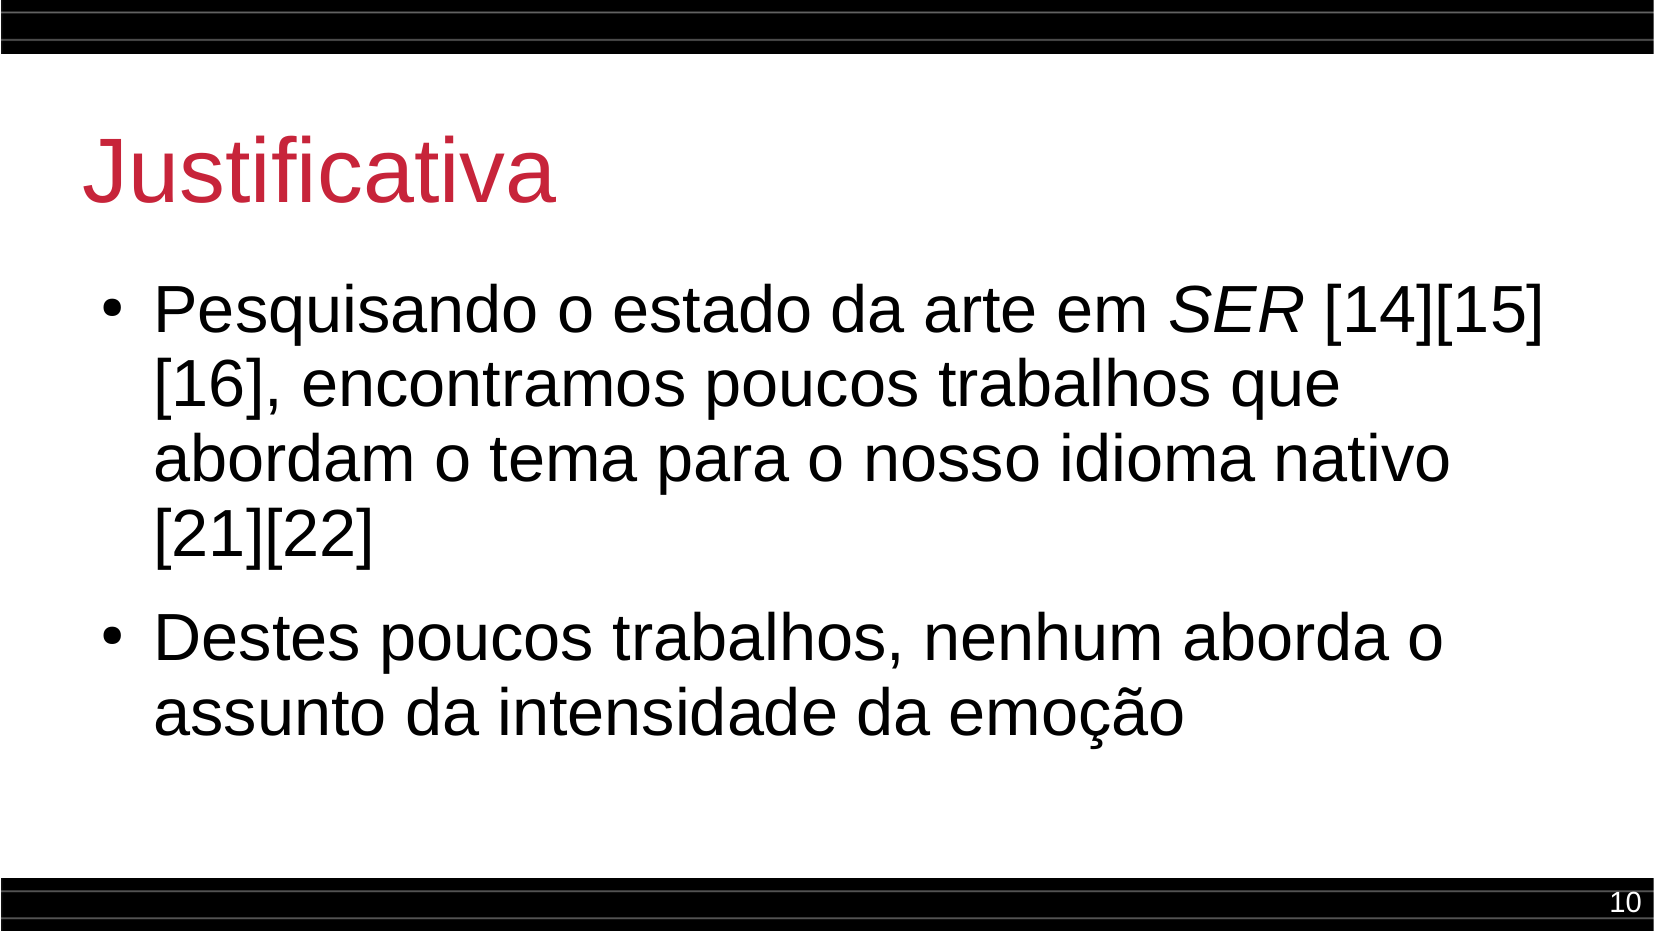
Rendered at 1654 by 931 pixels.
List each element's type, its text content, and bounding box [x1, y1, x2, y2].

title Justificativa [82, 92, 1571, 249]
picture [1, 878, 1654, 931]
list Pesquisando o estado da arte em SER [14][15][16], encontramos poucos trabalhos que abordam o tema para o nosso idioma nativo [21][22] Destes poucos trabalhos, nenhum aborda o assunto da intensidade da emoção [82, 271, 1571, 851]
picture [1, 0, 1654, 54]
